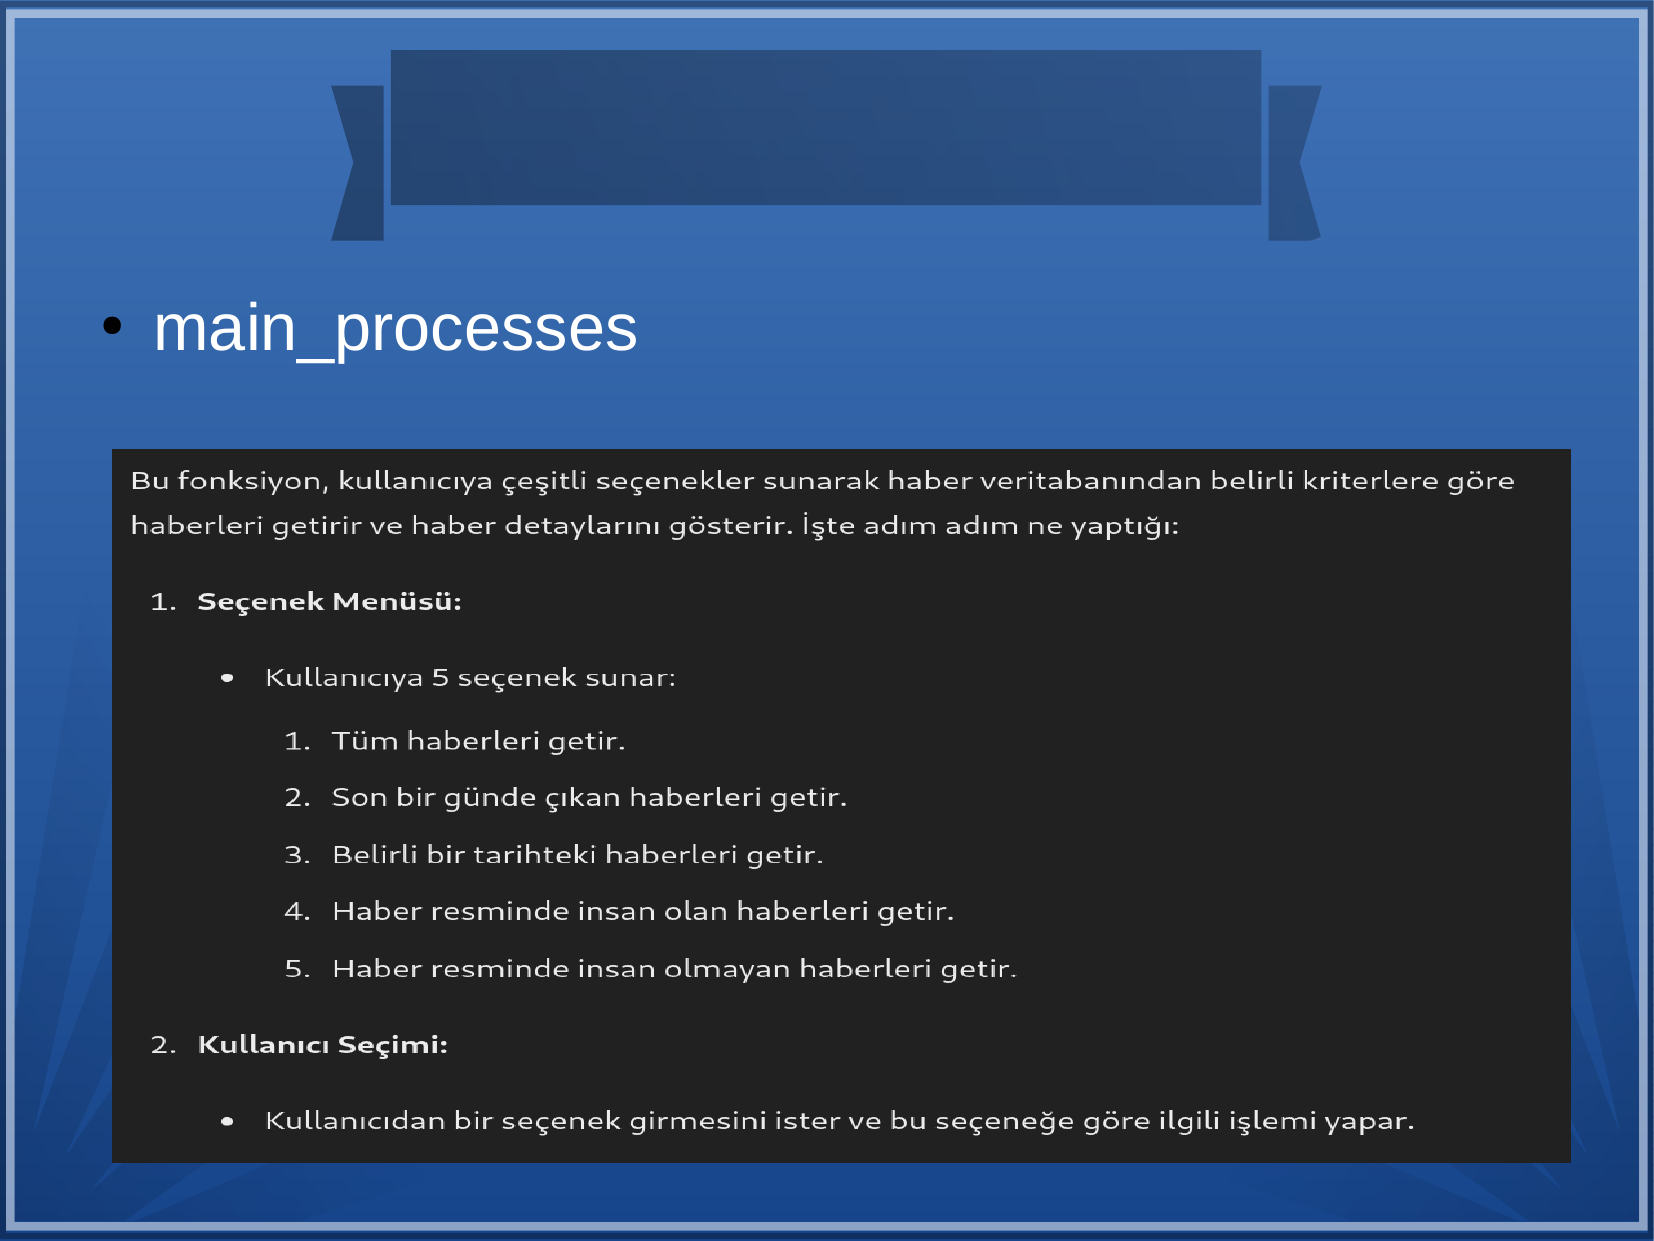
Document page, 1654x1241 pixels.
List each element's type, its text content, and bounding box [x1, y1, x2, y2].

picture [112, 449, 1571, 1163]
list main_processes [82, 290, 1571, 1163]
